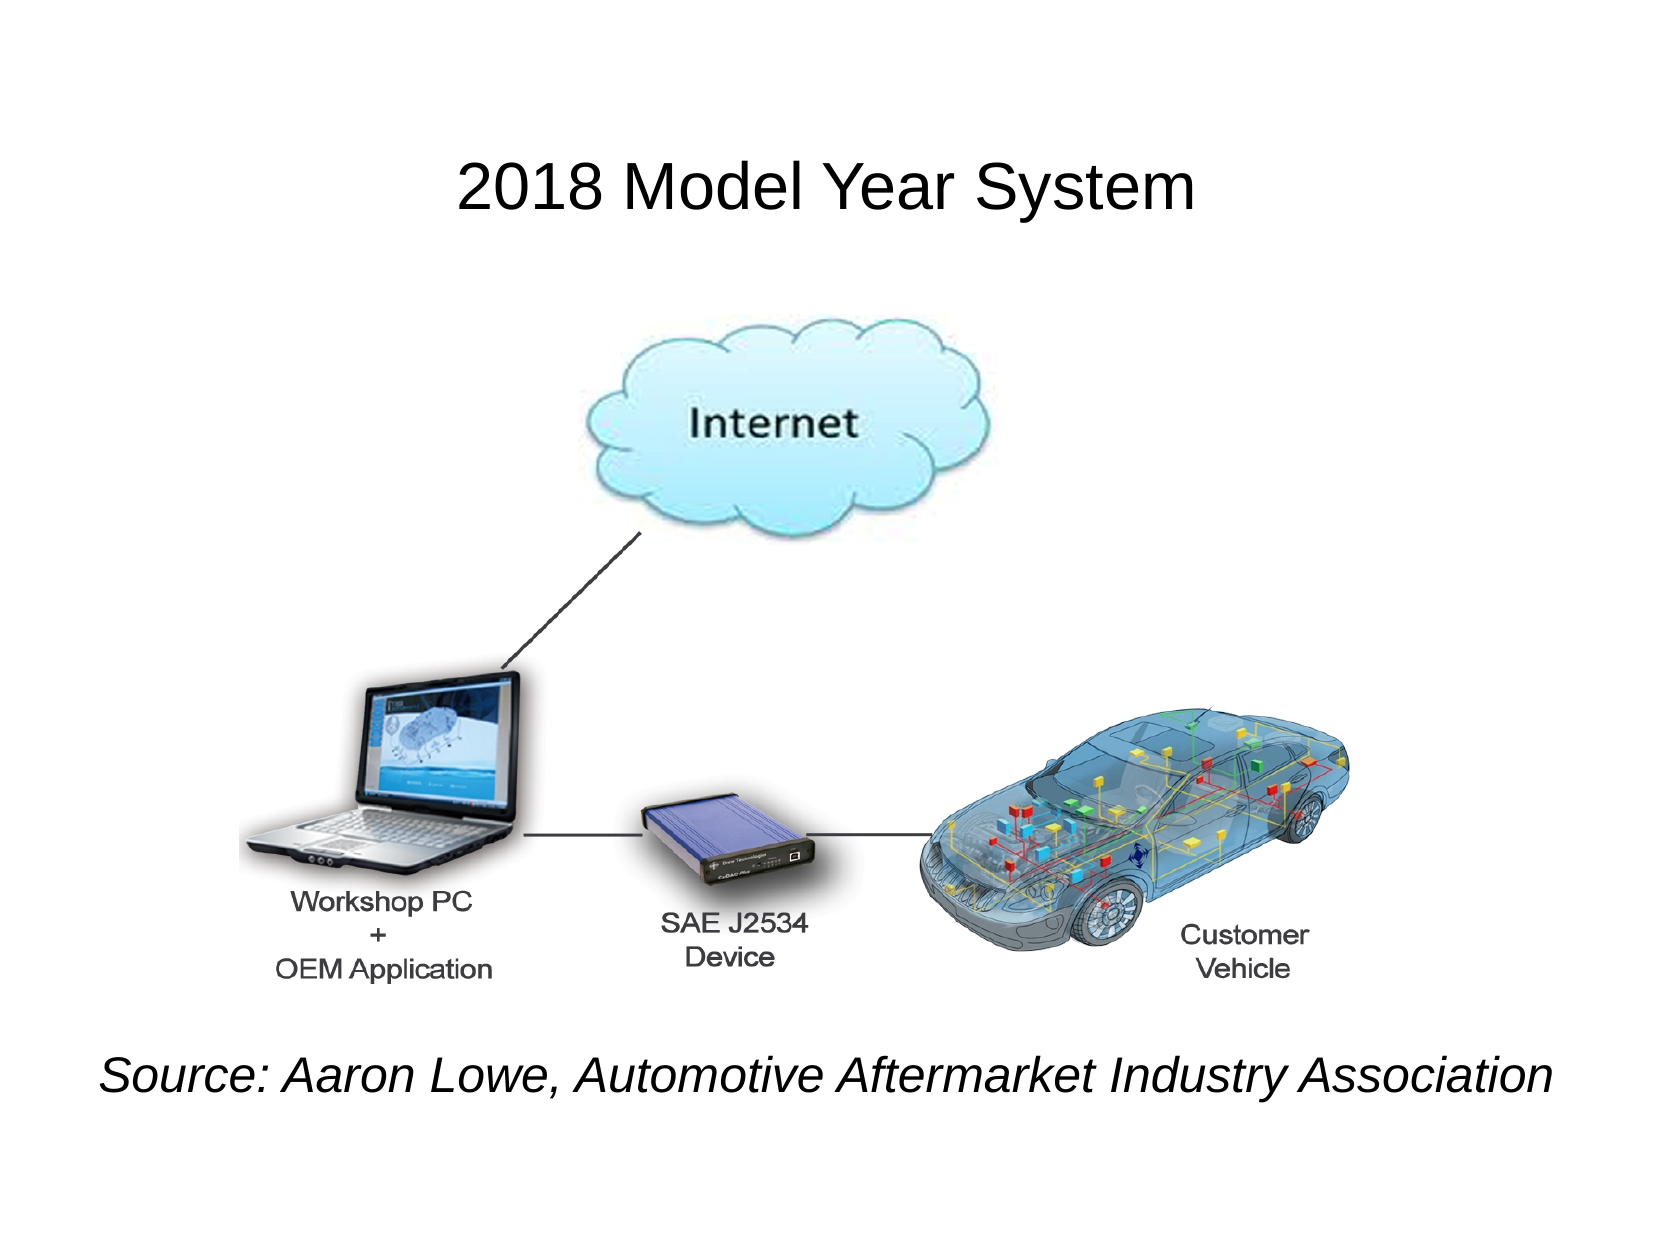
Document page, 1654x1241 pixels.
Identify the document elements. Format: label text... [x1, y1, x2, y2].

text_box [239, 310, 1352, 986]
text_box Source: Aaron Lowe, Automotive Aftermarket Industry Association [83, 1039, 1570, 1111]
title 2018 Model Year System [151, 135, 1502, 248]
